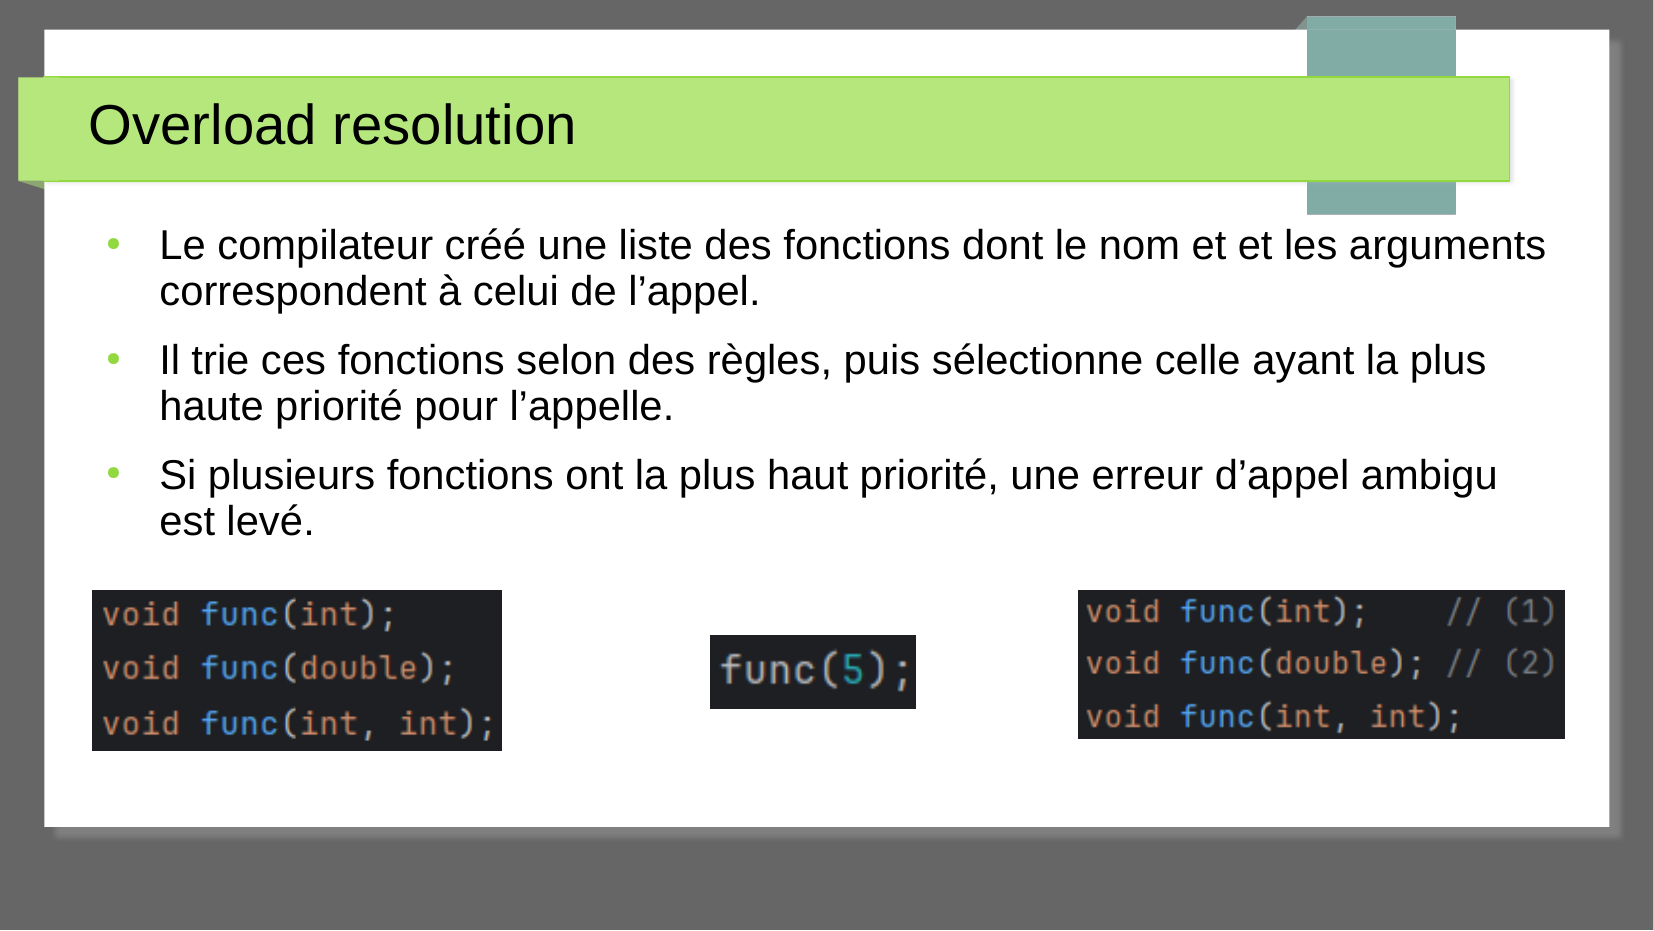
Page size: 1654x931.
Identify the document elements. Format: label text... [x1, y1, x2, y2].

list Le compilateur créé une liste des fonctions dont le nom et et les arguments correspondent à celui de l’appel. Il trie ces fonctions selon des règles, puis sélectionne celle ayant la plus haute priorité pour l’appelle. Si plusieurs fonctions ont la plus haut priorité, une erreur d’appel ambigu est levé. [88, 221, 1565, 813]
title Overload resolution [88, 73, 1506, 178]
picture [92, 590, 502, 751]
picture [1078, 590, 1565, 739]
picture [710, 635, 916, 709]
